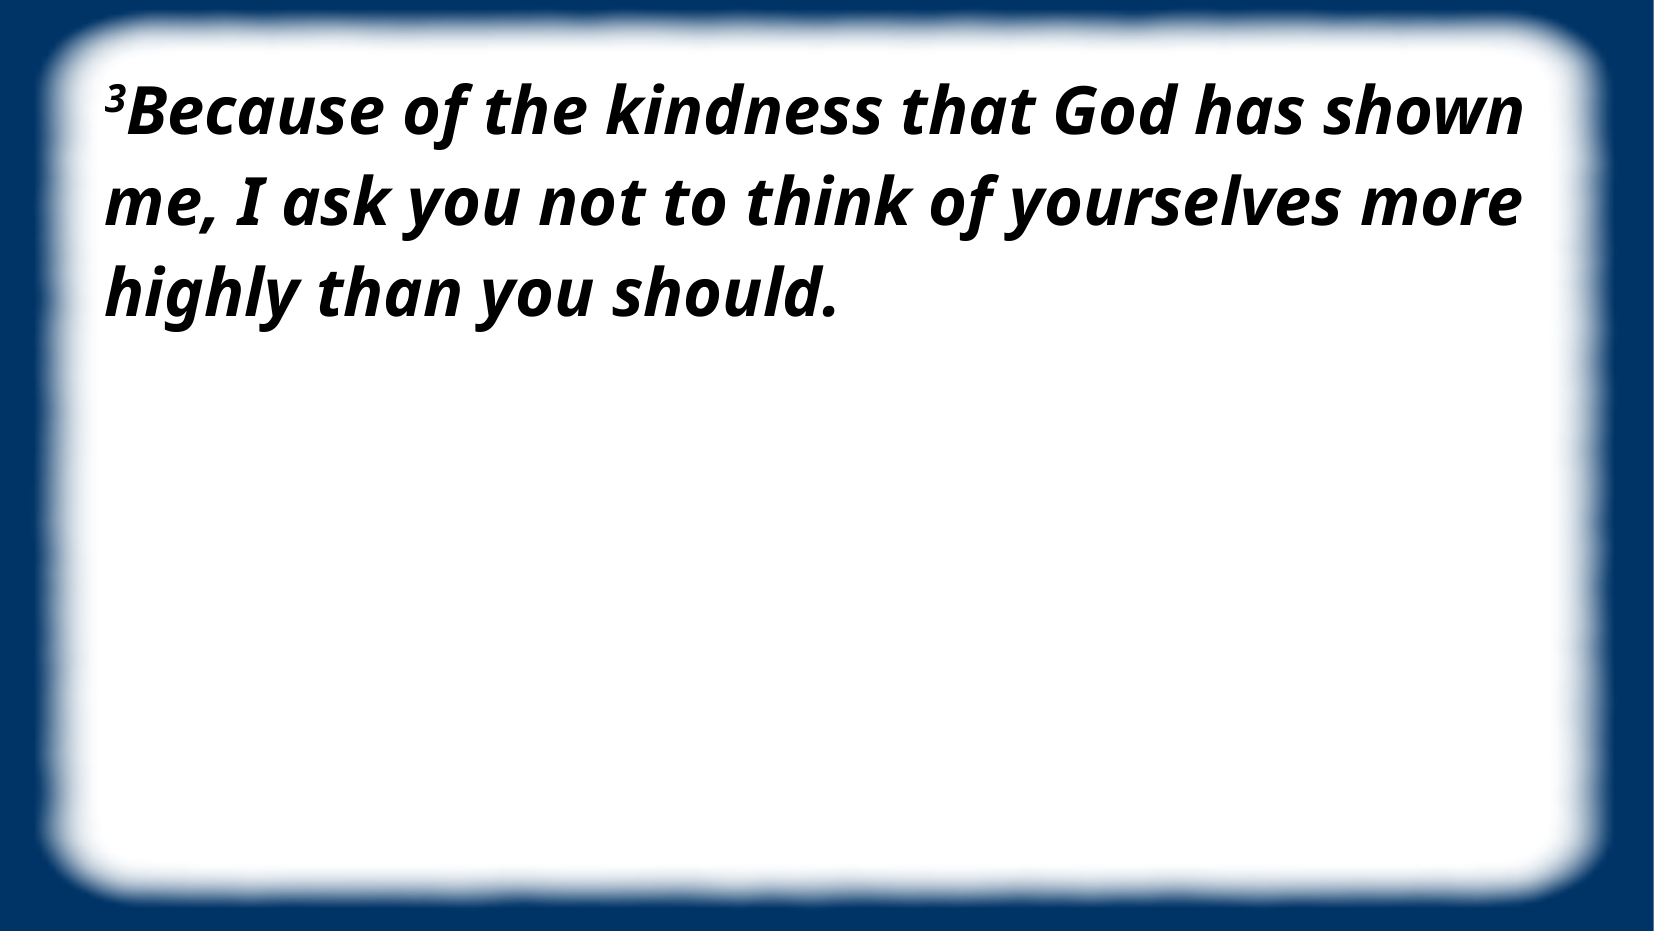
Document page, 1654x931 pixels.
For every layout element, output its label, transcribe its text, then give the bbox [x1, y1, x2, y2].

text_box 3Because of the kindness that God has shown me, I ask you not to think of yourselves more highly than you should. [90, 56, 1561, 346]
picture [0, 0, 1654, 931]
